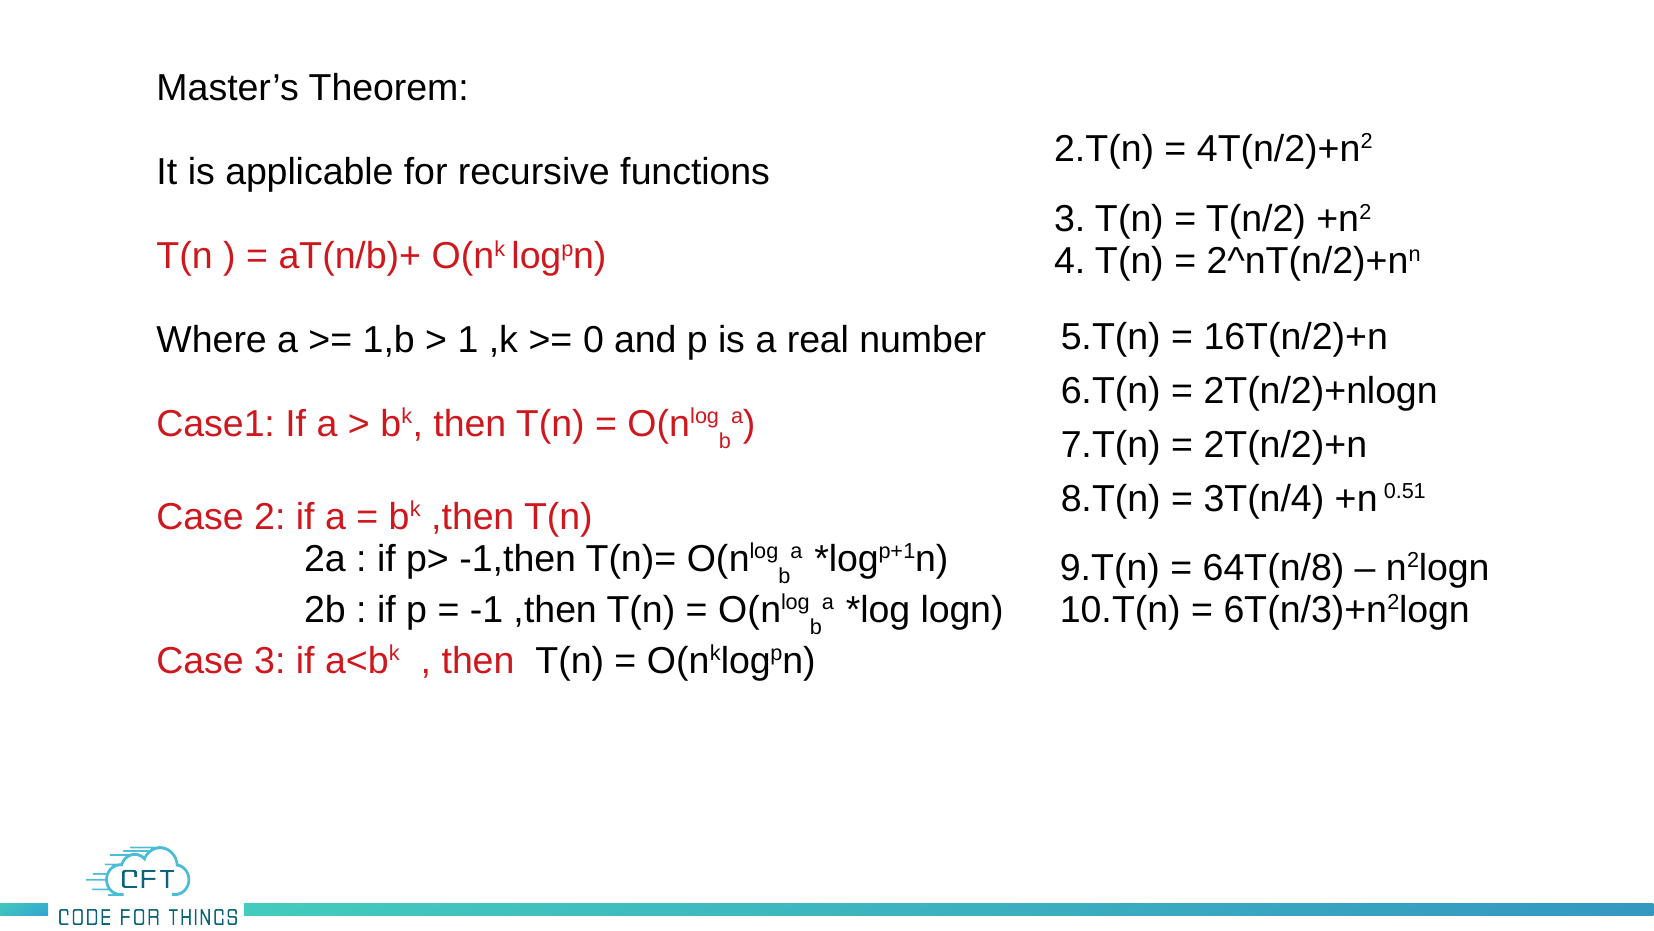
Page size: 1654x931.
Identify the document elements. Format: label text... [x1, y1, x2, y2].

text_box 5.T(n) = 16T(n/2)+n 6.T(n) = 2T(n/2)+nlogn 7.T(n) = 2T(n/2)+n 8.T(n) = 3T(n/4) +n 0.51 [1046, 308, 1453, 527]
picture [59, 846, 237, 925]
text_box 2.T(n) = 4T(n/2)+n2 [1039, 119, 1388, 177]
text_box 9.T(n) = 64T(n/8) – n2logn 10.T(n) = 6T(n/3)+n2logn [1045, 538, 1505, 638]
text_box 3. T(n) = T(n/2) +n2 4. T(n) = 2^nT(n/2)+nn [1039, 190, 1583, 332]
text_box Master’s Theorem: It is applicable for recursive functions T(n ) = aT(n/b)+ O(nk logpn) Where a >= 1,b > 1 ,k >= 0 and p is a real number Case1: If a > bk, then T(n) = O(nlogba) Case 2: if a = bk ,then T(n) 2a : if p> -1,then T(n)= O(nlogba *logp+1n) 2b : if p = -1 ,then T(n) = O(nlogba *log logn) Case 3: if a<bk , then T(n) = O(nklogpn) [141, 59, 1123, 731]
